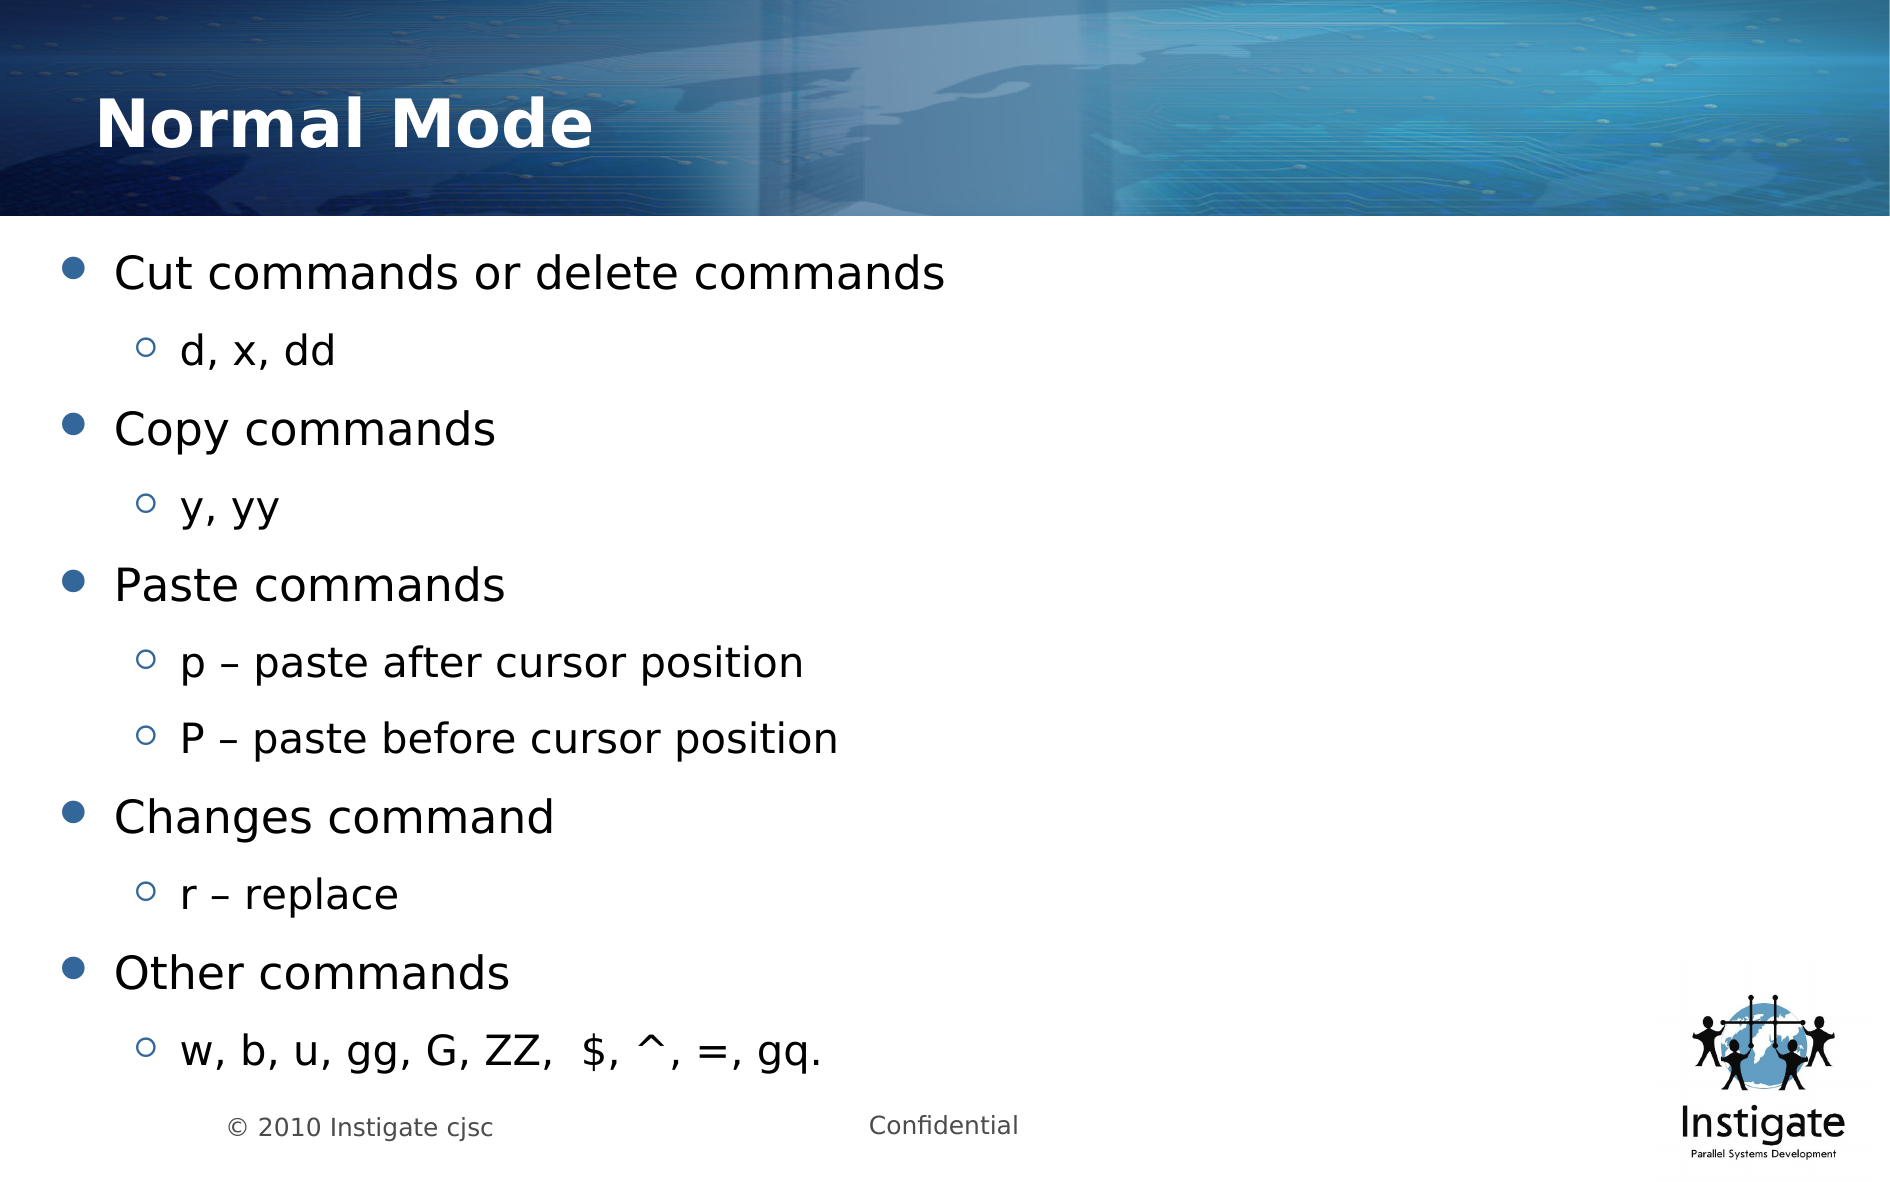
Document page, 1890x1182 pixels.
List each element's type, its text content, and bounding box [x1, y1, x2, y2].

title Normal Mode [94, 54, 1793, 210]
picture [0, 0, 1890, 216]
picture [1650, 956, 1876, 1182]
list Cut commands or delete commands d, x, dd Copy commands y, yy Paste commands p – paste after cursor position P – paste before cursor position Changes command r – replace Other commands w, b, u, gg, G, ZZ, $, ^, =, gq. [59, 236, 1831, 1065]
